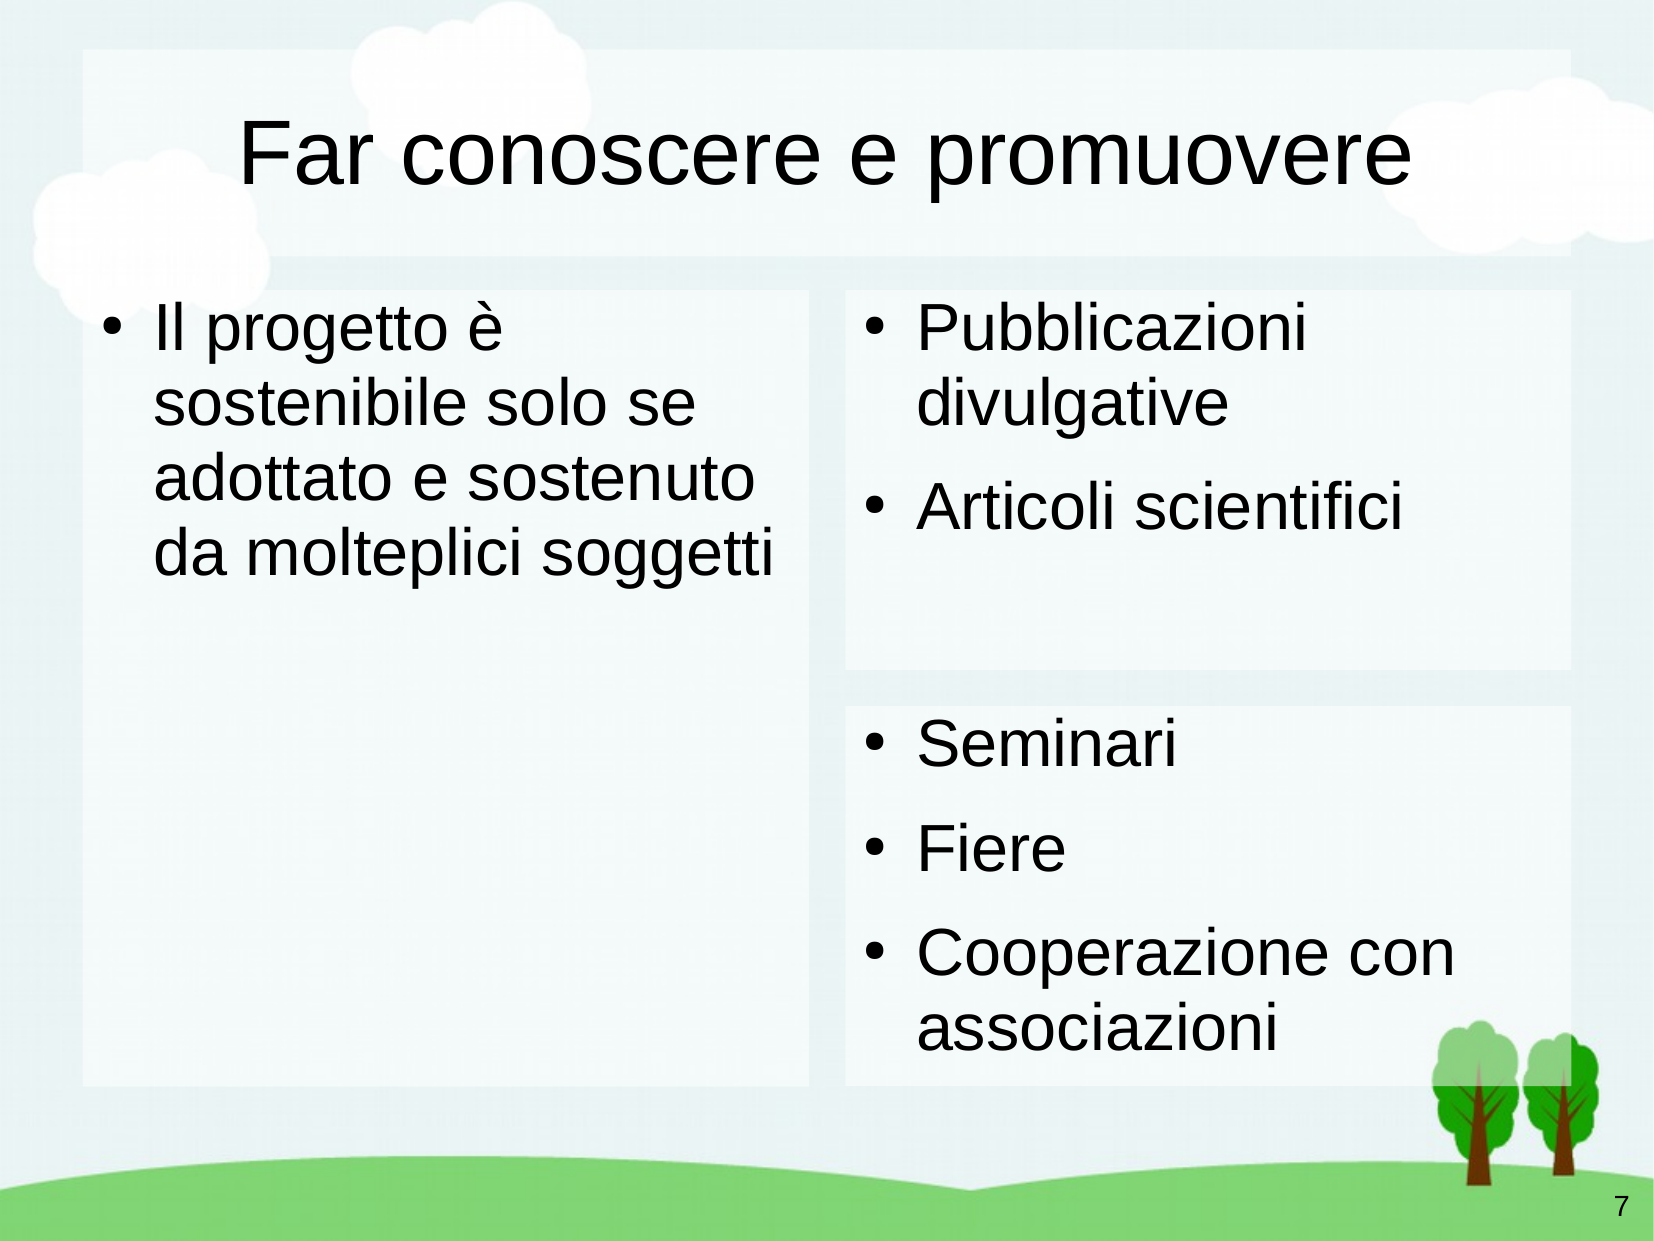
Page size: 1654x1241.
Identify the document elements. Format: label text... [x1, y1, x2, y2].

title Far conoscere e promuovere [82, 49, 1571, 257]
list Seminari Fiere Cooperazione con associazioni [845, 706, 1572, 1087]
picture [0, 0, 1654, 1241]
list Il progetto è sostenibile solo se adottato e sostenuto da molteplici soggetti [82, 290, 809, 1087]
list Pubblicazioni divulgative Articoli scientifici [845, 290, 1572, 671]
